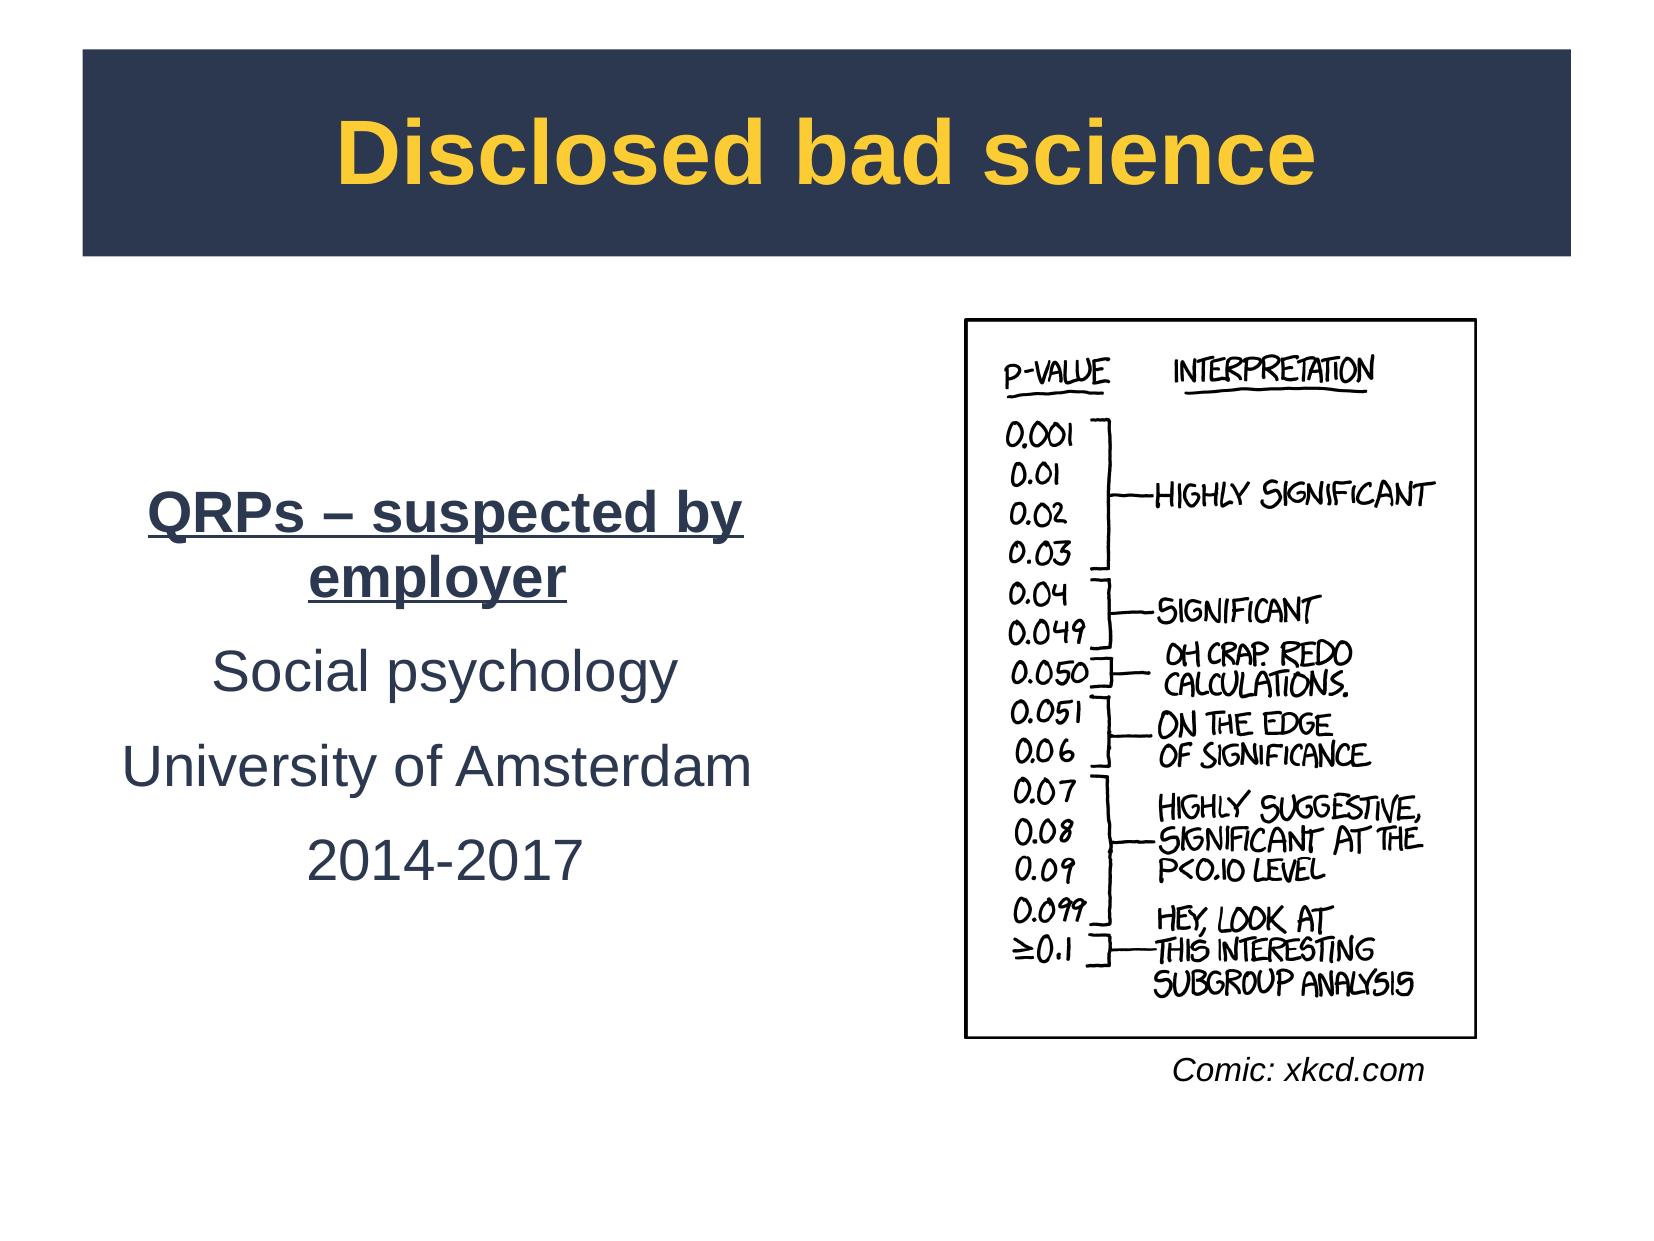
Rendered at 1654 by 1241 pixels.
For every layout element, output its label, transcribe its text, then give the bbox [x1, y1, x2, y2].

text_box Comic: xkcd.com [1003, 1051, 1524, 1104]
list QRPs – suspected by employer Social psychology University of Amsterdam 2014-2017 [82, 290, 809, 1010]
picture [964, 318, 1477, 1039]
title Disclosed bad science [82, 49, 1571, 257]
